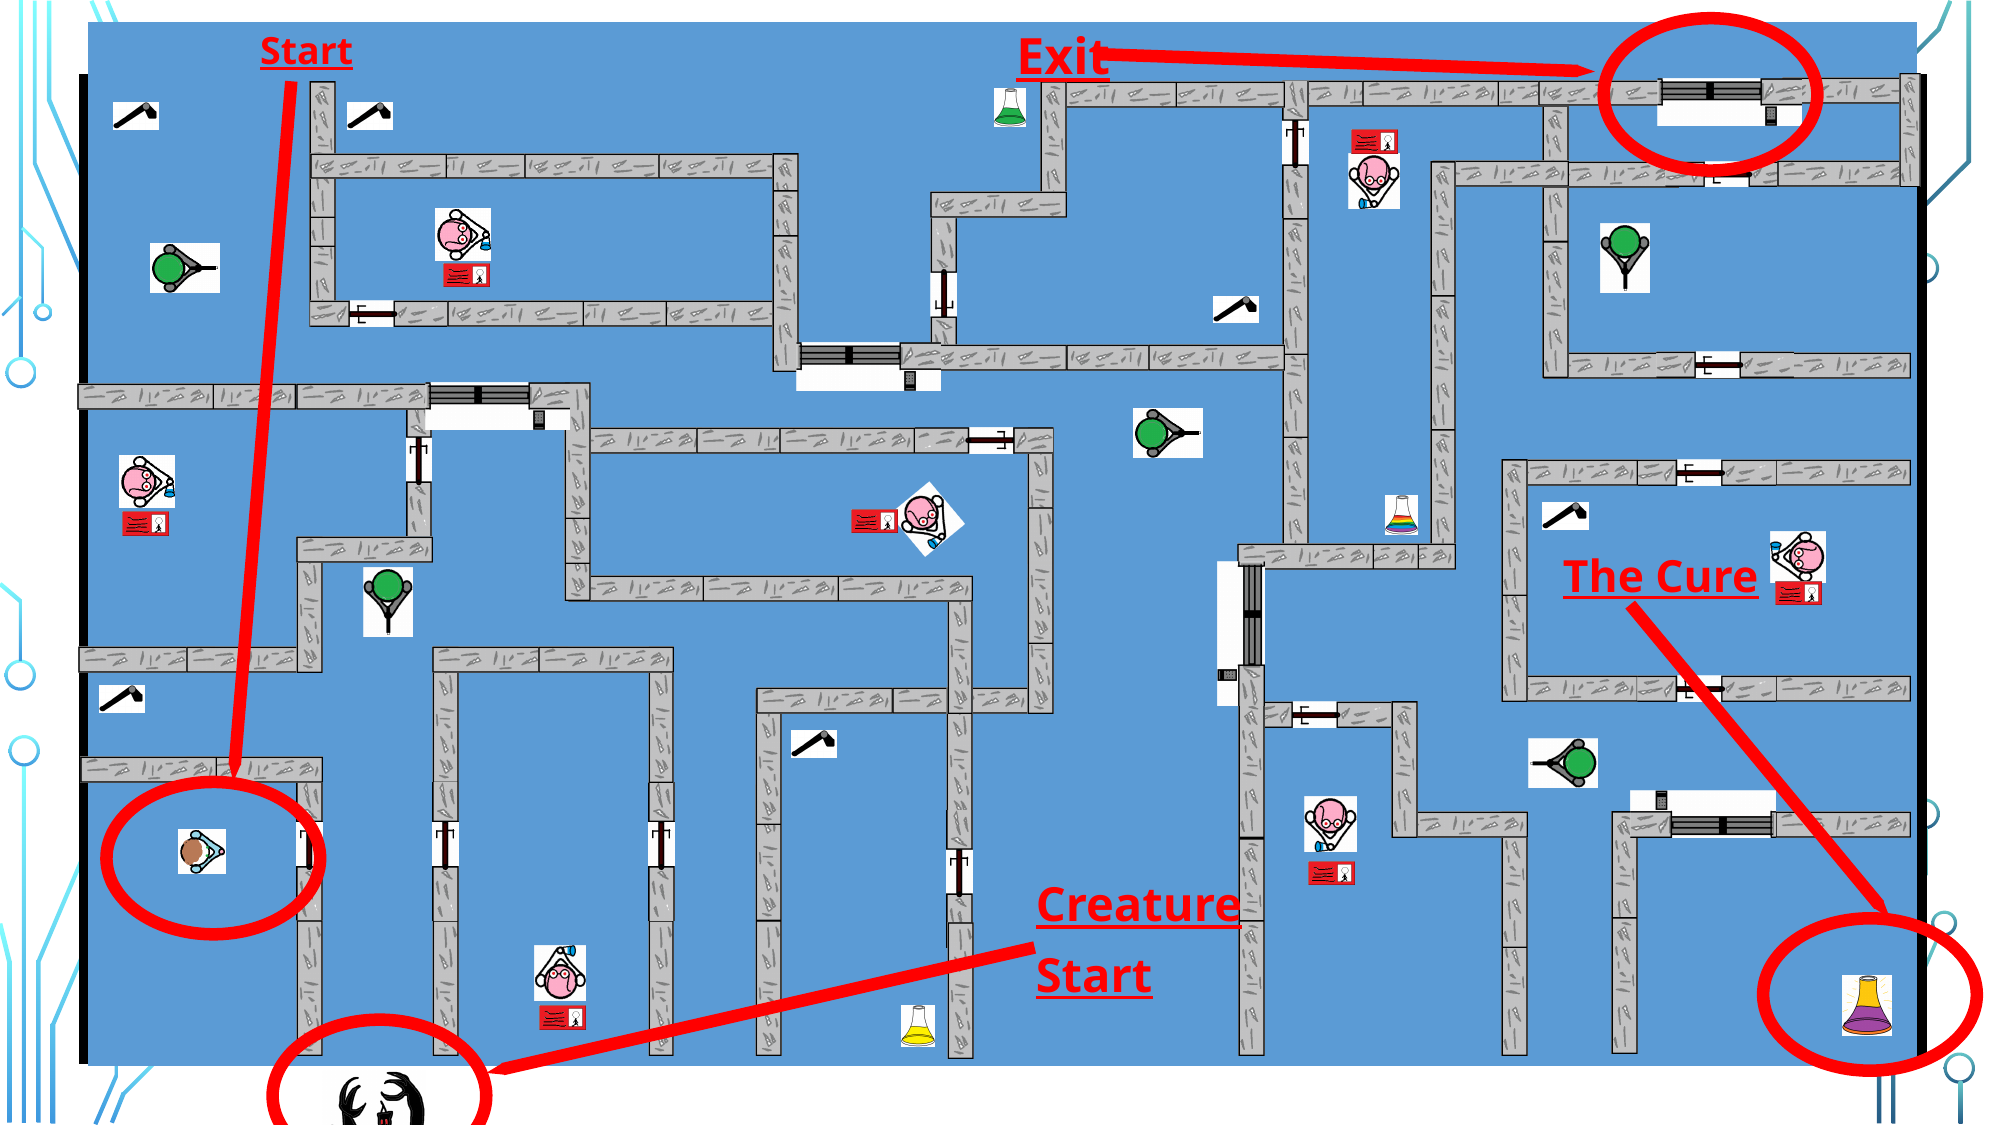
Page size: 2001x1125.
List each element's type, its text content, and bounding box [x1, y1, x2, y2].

table_cell [820, 504, 881, 572]
table_cell [88, 998, 149, 1066]
table_cell [1002, 133, 1040, 191]
table_cell [1490, 187, 1542, 201]
table_cell [1246, 108, 1282, 133]
table_cell [454, 448, 515, 504]
table_cell [1368, 256, 1429, 325]
table_cell [1795, 325, 1856, 352]
table_cell [637, 454, 698, 504]
table_cell [1265, 728, 1307, 751]
picture [78, 646, 238, 673]
table_cell [1246, 256, 1282, 325]
table_cell [1307, 874, 1368, 943]
table_cell [674, 751, 698, 819]
table_cell [210, 673, 235, 695]
table_cell [263, 448, 271, 504]
table_cell [1124, 380, 1185, 448]
table_header [576, 22, 637, 77]
table_cell [454, 572, 515, 627]
table_cell [1246, 380, 1282, 448]
table_cell [393, 410, 406, 448]
table_cell [1429, 107, 1490, 133]
table_cell [210, 410, 257, 448]
table_cell [271, 751, 332, 819]
table_cell [1002, 325, 1063, 344]
table_cell [1124, 1015, 1185, 1066]
picture [119, 456, 175, 508]
table_cell [1795, 751, 1856, 811]
table_cell [1124, 108, 1185, 133]
table_cell [576, 627, 637, 646]
table_cell [149, 133, 210, 201]
table_cell [323, 819, 332, 874]
table_cell [576, 943, 637, 998]
table_cell [942, 874, 946, 943]
table_cell [88, 695, 149, 751]
table_cell [1246, 998, 1307, 1066]
table_cell [1569, 201, 1612, 256]
table_cell [1770, 998, 1795, 1040]
table_cell [637, 77, 698, 133]
table_cell [1569, 256, 1612, 325]
table_cell [332, 327, 393, 380]
table_cell [515, 627, 576, 646]
table_cell [942, 819, 946, 874]
table_cell [1265, 819, 1307, 874]
table_cell [1456, 325, 1490, 380]
table_cell [1368, 751, 1391, 819]
table_cell [973, 751, 1002, 819]
table_cell [1612, 137, 1642, 161]
table_cell [1124, 256, 1185, 325]
table_cell [1795, 256, 1856, 325]
table_cell [576, 77, 637, 133]
table_cell [336, 256, 393, 300]
table_cell [79, 177, 85, 190]
table_cell [253, 572, 271, 627]
table_cell [759, 602, 820, 627]
table_cell [515, 695, 576, 751]
table_cell [454, 430, 515, 448]
table_cell [459, 673, 515, 695]
table_cell [336, 179, 393, 201]
table_cell [1734, 874, 1795, 943]
table_cell [515, 998, 576, 1059]
table_cell [1612, 504, 1673, 525]
table_cell [1309, 256, 1368, 325]
table_cell [459, 998, 515, 1066]
table_cell [1456, 256, 1490, 325]
table_cell [1246, 201, 1282, 256]
table_cell [576, 602, 637, 627]
table_cell [1002, 504, 1027, 572]
table_cell [1802, 104, 1809, 121]
table_cell [957, 256, 1002, 325]
table_cell [88, 504, 149, 572]
table_cell [1124, 325, 1185, 344]
table_cell [637, 380, 698, 427]
table_cell [393, 504, 406, 536]
table_cell [149, 504, 210, 572]
table_cell [1418, 751, 1429, 811]
table_cell [393, 327, 454, 380]
table_cell [1246, 371, 1282, 380]
table_header [1246, 66, 1307, 77]
table_cell [1795, 702, 1856, 751]
table_cell [1309, 107, 1368, 133]
table_cell [576, 133, 637, 153]
table_cell [149, 448, 210, 504]
table_cell [1307, 943, 1368, 998]
table_cell [1612, 448, 1673, 459]
table_cell [1490, 751, 1551, 819]
table_cell [393, 1027, 454, 1066]
table_cell [1734, 486, 1795, 504]
table_cell [1628, 133, 1673, 158]
table_cell [1778, 627, 1795, 675]
table_header [149, 22, 210, 77]
table_cell [515, 673, 576, 695]
table_cell [881, 874, 942, 943]
picture [236, 757, 323, 835]
table_cell [210, 627, 239, 646]
table_header [515, 22, 576, 77]
text_box The Cure [1547, 525, 1778, 686]
table_cell [1307, 751, 1368, 819]
table_cell [1429, 998, 1490, 1066]
table_header [1429, 73, 1490, 77]
table_cell [210, 930, 271, 943]
table_cell [1368, 380, 1429, 448]
table_cell [332, 410, 393, 448]
table_cell [1795, 187, 1856, 201]
table_cell [1673, 751, 1734, 790]
table_header [698, 22, 759, 77]
table_cell [1456, 380, 1490, 448]
table_cell [1309, 133, 1351, 201]
table_header [1307, 68, 1368, 77]
table_cell [336, 201, 393, 256]
picture [432, 646, 675, 1036]
table_cell [674, 943, 698, 998]
table_header [1307, 22, 1368, 57]
picture [347, 102, 393, 130]
table_cell [1307, 819, 1368, 874]
table_cell [454, 179, 515, 201]
table_cell [759, 454, 820, 504]
table_cell [393, 77, 454, 133]
text_box [1917, 187, 1921, 920]
table_cell [1612, 486, 1673, 504]
table_cell [1795, 448, 1856, 459]
table_cell [881, 714, 942, 751]
picture [296, 820, 313, 896]
table_cell [1638, 943, 1673, 998]
table_cell [759, 133, 820, 201]
table_cell [1054, 504, 1063, 572]
table_cell [332, 695, 393, 751]
table_cell [1856, 819, 1917, 874]
table_cell [1804, 926, 1856, 943]
table_cell [515, 448, 564, 504]
table_cell [759, 627, 820, 687]
table_cell [698, 751, 755, 819]
table_cell [271, 802, 295, 819]
table_cell [637, 504, 698, 572]
table_cell [149, 927, 210, 943]
table_cell [759, 1004, 820, 1066]
table_cell [881, 504, 900, 509]
table_header [1614, 30, 1673, 77]
table_header [1673, 25, 1734, 77]
table_cell [1856, 187, 1917, 201]
table_cell [515, 751, 576, 819]
table_cell [698, 943, 755, 998]
table_cell [271, 201, 275, 238]
table_cell [1589, 504, 1612, 525]
table_cell [698, 77, 759, 133]
table_cell [591, 454, 637, 504]
picture [99, 685, 145, 713]
table_cell [1856, 201, 1917, 256]
table_cell [973, 627, 1002, 687]
table_cell [637, 819, 648, 874]
table_cell [88, 943, 149, 998]
table_cell [1673, 943, 1734, 998]
table_cell [881, 976, 942, 998]
table_cell [454, 133, 515, 153]
table_cell [1734, 504, 1795, 531]
table_header [759, 22, 820, 77]
picture [1501, 459, 1911, 702]
picture [432, 1037, 459, 1057]
table_cell [576, 874, 637, 943]
table_cell [1490, 627, 1501, 695]
table_cell [1778, 605, 1795, 627]
table_cell [942, 454, 1002, 504]
table_cell [1734, 943, 1780, 998]
table_cell [820, 874, 881, 943]
table_cell [782, 819, 820, 874]
table_cell [88, 201, 149, 256]
table_cell [1185, 371, 1246, 380]
table_cell [149, 783, 163, 789]
table_cell [1734, 751, 1774, 790]
table_cell [1490, 201, 1542, 256]
table_header [942, 22, 1001, 77]
table_cell [1124, 751, 1185, 819]
table_cell [1002, 380, 1063, 448]
table_cell [698, 380, 759, 427]
table_header [637, 22, 698, 77]
table_cell [820, 133, 881, 201]
table_cell [942, 133, 1002, 191]
table_cell [799, 325, 820, 342]
table_cell [675, 819, 698, 874]
table_cell [782, 714, 820, 751]
text_box Creature Start [1020, 857, 1268, 1015]
table_cell [820, 714, 881, 751]
table_cell [1063, 572, 1124, 627]
table_cell [88, 448, 149, 504]
table_cell [1124, 133, 1185, 201]
table_cell [1265, 572, 1307, 627]
table_cell [1456, 448, 1490, 504]
table_cell [149, 751, 210, 756]
list Exit [1001, 0, 1136, 110]
table_cell [698, 819, 755, 874]
picture [1348, 129, 1400, 209]
table_cell [1856, 448, 1917, 504]
table_cell [1856, 925, 1917, 943]
table_cell [881, 454, 942, 504]
table_cell [88, 627, 149, 646]
table_cell [576, 998, 637, 1045]
table_cell [759, 327, 796, 380]
table_cell [413, 572, 454, 627]
table_cell [515, 327, 576, 380]
table_cell [820, 998, 881, 1066]
picture [80, 757, 231, 783]
table_cell [1528, 819, 1551, 874]
table_cell [698, 327, 759, 380]
table_cell [1863, 874, 1917, 919]
table_cell [88, 874, 149, 943]
table_cell [881, 201, 930, 256]
table_header [1368, 70, 1429, 77]
table_cell [284, 201, 309, 256]
table_cell [149, 256, 210, 325]
table_cell [393, 819, 432, 874]
table_cell [1528, 943, 1551, 998]
table_cell [149, 673, 210, 695]
table_cell [323, 874, 332, 943]
table_cell [881, 526, 942, 572]
table_cell [88, 673, 149, 695]
table_cell [1185, 627, 1217, 695]
picture [755, 1012, 782, 1056]
table_cell [1673, 126, 1734, 133]
table_cell [1002, 454, 1027, 504]
table_cell [1734, 741, 1742, 751]
table_cell [820, 943, 881, 989]
table_cell [271, 874, 296, 914]
table_cell [258, 504, 271, 572]
table_cell [1856, 751, 1917, 819]
table_cell [210, 133, 271, 201]
table_cell [515, 133, 576, 153]
table_cell [1795, 486, 1856, 504]
table_cell [1673, 187, 1734, 201]
table_cell [1856, 504, 1917, 572]
table_cell [1368, 325, 1429, 380]
table_cell [820, 325, 881, 342]
picture [1308, 861, 1355, 885]
table_cell [974, 943, 1002, 954]
table_cell [1054, 448, 1063, 504]
picture [309, 73, 1921, 1056]
table_cell [1734, 201, 1795, 256]
table_cell [1063, 751, 1124, 819]
table_cell [271, 943, 296, 998]
table_cell [1795, 572, 1856, 627]
table_cell [1124, 572, 1185, 627]
table_cell [1063, 819, 1124, 857]
table_cell [1185, 751, 1238, 819]
table_cell [820, 751, 881, 819]
table_cell [393, 201, 454, 256]
table_cell [637, 751, 648, 819]
table_cell [1309, 325, 1368, 380]
table_cell [820, 201, 881, 256]
table_header [1612, 22, 1653, 52]
table_cell [942, 975, 947, 998]
table_cell [432, 448, 454, 504]
table_cell [1136, 77, 1185, 81]
table_cell [881, 133, 942, 201]
table_cell [116, 874, 149, 911]
table_cell [1528, 572, 1547, 627]
table_cell [149, 943, 210, 998]
table_cell [1368, 998, 1429, 1066]
table_header [1734, 27, 1795, 77]
table_cell [1429, 572, 1490, 627]
table_cell [1002, 958, 1020, 998]
table_cell [393, 943, 432, 998]
table_cell [210, 695, 234, 751]
table_cell [1551, 486, 1612, 504]
table_cell [1456, 187, 1490, 201]
table_cell [1002, 943, 1020, 948]
table_cell [942, 943, 947, 962]
picture [791, 731, 837, 758]
table_cell [432, 430, 454, 448]
picture [296, 881, 323, 1039]
table_cell [88, 325, 149, 380]
table_header [881, 22, 942, 77]
table_cell [1002, 218, 1063, 256]
table_cell [1268, 943, 1307, 998]
table_cell [1528, 874, 1551, 943]
table_cell [1429, 838, 1490, 874]
table_cell [210, 874, 271, 928]
table_cell [1490, 380, 1551, 448]
table_cell [674, 998, 698, 1023]
table_cell [1124, 201, 1185, 256]
table_cell [1265, 751, 1307, 819]
table_cell [515, 179, 576, 201]
table_cell [271, 627, 332, 695]
table_cell [1398, 133, 1429, 201]
table_cell [1307, 728, 1368, 751]
table_cell [576, 327, 637, 380]
table_cell [1309, 504, 1368, 543]
table_header [1551, 22, 1612, 77]
table_cell [210, 819, 271, 874]
table_cell [1368, 201, 1429, 256]
table_cell [336, 133, 393, 153]
table_cell [1063, 325, 1124, 344]
table_cell [1067, 133, 1124, 201]
table_cell [1307, 695, 1368, 701]
table_cell [1429, 504, 1490, 572]
table_cell [1734, 133, 1793, 161]
table_cell [393, 695, 432, 751]
table_cell [332, 1026, 393, 1066]
table_cell [1569, 106, 1609, 133]
table_cell [1490, 943, 1501, 998]
table_cell [759, 256, 772, 300]
table_cell [1673, 201, 1734, 256]
table_cell [78, 167, 84, 177]
table_cell [1795, 838, 1844, 874]
table_cell [1185, 504, 1246, 572]
table_cell [1429, 627, 1490, 695]
table_cell [1246, 133, 1282, 201]
table_cell [1795, 998, 1856, 1063]
table_cell [210, 77, 271, 133]
table_cell [454, 504, 515, 572]
table_cell [973, 714, 1002, 751]
table_cell [698, 998, 755, 1017]
table_cell [88, 751, 149, 756]
table_cell [1490, 838, 1501, 874]
table_cell [454, 1055, 469, 1066]
table_cell [698, 201, 759, 256]
table_cell [942, 572, 1002, 627]
table_cell [1002, 572, 1027, 627]
table_cell [1368, 819, 1429, 874]
table_cell [1063, 504, 1124, 572]
table_cell [332, 819, 393, 874]
table_cell [1185, 1015, 1246, 1066]
table_cell [637, 133, 698, 153]
table_cell [1528, 486, 1551, 504]
table_cell [1063, 371, 1124, 380]
table_cell [1124, 695, 1185, 751]
table_cell [1185, 108, 1246, 133]
table_cell [149, 627, 210, 646]
table_cell [1734, 702, 1795, 751]
picture [1707, 675, 1911, 702]
table_cell [1551, 448, 1612, 459]
table_cell [1490, 107, 1542, 133]
table_cell [1185, 325, 1246, 344]
table_cell [1673, 838, 1734, 874]
table_cell [271, 448, 332, 504]
table_cell [1185, 256, 1246, 325]
table_cell [393, 133, 454, 153]
picture [77, 383, 259, 410]
table_cell [1185, 380, 1246, 448]
table_cell [149, 77, 210, 133]
table_cell [637, 998, 648, 1031]
table_cell [273, 325, 332, 380]
table_cell [271, 410, 332, 448]
table_cell [1067, 110, 1124, 133]
table_cell [1307, 998, 1368, 1066]
table_cell [576, 201, 637, 256]
table_header [88, 22, 149, 77]
picture [1304, 797, 1357, 853]
table_cell [332, 563, 393, 572]
table_cell [393, 504, 454, 572]
table_cell [271, 572, 296, 627]
table_cell [1185, 77, 1246, 81]
table_cell [1368, 448, 1429, 504]
table_cell [942, 504, 1002, 572]
table_cell [759, 77, 820, 133]
table_cell [1551, 380, 1612, 448]
text_box [1917, 934, 1921, 1055]
table_cell [332, 504, 393, 536]
table_header [1136, 22, 1185, 50]
picture [1611, 790, 1814, 1054]
table_cell [576, 179, 637, 201]
table_cell [88, 133, 149, 201]
table_cell [1002, 874, 1020, 943]
table_cell [454, 327, 515, 380]
table_cell [1856, 325, 1917, 380]
table_cell [1054, 572, 1063, 627]
picture [539, 1006, 586, 1030]
table_cell [698, 256, 759, 300]
table_cell [1124, 504, 1185, 572]
table_cell [1795, 874, 1856, 932]
table_cell [1063, 380, 1124, 448]
table_header [1136, 62, 1185, 77]
table_cell [1268, 874, 1307, 943]
table_cell [393, 448, 406, 504]
table_cell [1063, 256, 1124, 325]
table_cell [942, 380, 1002, 427]
text_box Start [245, 6, 380, 116]
table_cell [271, 504, 332, 572]
table_cell [393, 627, 454, 695]
table_cell [1429, 874, 1490, 943]
picture [1778, 531, 1826, 605]
table_cell [271, 819, 296, 874]
table_header [1856, 22, 1917, 77]
table_cell [942, 602, 947, 627]
picture [113, 102, 159, 130]
table_cell [881, 943, 942, 975]
table_cell [1673, 504, 1734, 525]
table_cell [1368, 695, 1429, 751]
table_cell [1612, 256, 1673, 325]
table_cell [1856, 572, 1917, 627]
table_cell [149, 819, 210, 874]
table_cell [820, 627, 881, 687]
table_cell [1185, 819, 1238, 857]
table_cell [1368, 943, 1429, 998]
picture [994, 88, 1026, 127]
picture [1385, 495, 1418, 535]
table_cell [1734, 325, 1795, 352]
table_cell [881, 627, 942, 687]
table_cell [459, 819, 515, 874]
table_cell [1812, 104, 1856, 133]
table_cell [1720, 702, 1734, 718]
table_cell [881, 380, 942, 427]
table_cell [1002, 110, 1040, 133]
table_cell [820, 77, 881, 133]
table_cell [942, 77, 1002, 133]
table_cell [1246, 77, 1307, 81]
table_cell [1002, 627, 1027, 687]
table_cell [637, 673, 648, 695]
table_cell [78, 852, 85, 870]
table_cell [149, 201, 210, 256]
table_header [1246, 22, 1307, 55]
table_cell [149, 998, 210, 1066]
table_cell [1569, 325, 1612, 352]
table_cell [698, 179, 759, 201]
table_cell [515, 874, 576, 943]
table_cell [1368, 107, 1429, 133]
table_cell [459, 874, 515, 943]
table_cell [1612, 325, 1673, 352]
table_cell [637, 602, 698, 627]
table_cell [149, 789, 210, 819]
table_cell [1185, 448, 1246, 504]
table_cell [1309, 201, 1368, 256]
table_cell [1185, 133, 1246, 201]
picture [947, 969, 974, 1059]
table_cell [637, 179, 698, 201]
table_cell [393, 998, 432, 1022]
table_header [454, 22, 515, 77]
table_cell [210, 504, 249, 572]
table_cell [1368, 627, 1429, 695]
table_cell [251, 627, 271, 646]
table_cell [1002, 695, 1063, 751]
table_cell [1612, 201, 1673, 256]
table_cell [1551, 998, 1612, 1066]
table_cell [782, 874, 820, 943]
table_cell [1490, 695, 1551, 751]
table_cell [1795, 201, 1856, 256]
table_cell [942, 998, 1002, 1066]
picture [363, 567, 413, 637]
table_cell [942, 371, 1002, 380]
table_cell [1551, 874, 1611, 943]
table_cell [149, 695, 210, 751]
table_cell [1429, 695, 1490, 751]
table_cell [820, 454, 881, 504]
table_cell [1856, 998, 1917, 1064]
table_cell [393, 256, 454, 300]
table_cell [1638, 838, 1673, 874]
picture [1811, 811, 1911, 838]
table_cell [1002, 371, 1063, 380]
table_cell [515, 504, 564, 572]
table_cell [113, 819, 149, 874]
table_cell [637, 327, 698, 380]
table_cell [1795, 504, 1856, 572]
picture [1528, 738, 1598, 788]
table_cell [88, 77, 149, 133]
table_cell [210, 998, 271, 1066]
table_cell [1551, 751, 1612, 819]
table_cell [210, 448, 254, 504]
table_cell [149, 410, 210, 448]
table_cell [332, 998, 393, 1020]
table_cell [1795, 627, 1856, 675]
table_cell [1246, 448, 1282, 504]
table_cell [271, 695, 332, 751]
table_cell [1856, 695, 1917, 751]
table_cell [1551, 819, 1611, 874]
table_cell [1265, 695, 1307, 701]
table_cell [549, 1060, 576, 1066]
table_cell [1856, 133, 1899, 160]
picture [150, 244, 220, 293]
table_cell [1002, 751, 1063, 819]
picture [1238, 1015, 1265, 1057]
table_cell [1638, 874, 1673, 943]
table_cell [1124, 448, 1185, 504]
table_cell [1673, 133, 1734, 161]
table_cell [290, 1035, 332, 1066]
table_cell [1734, 256, 1795, 325]
table_header [1795, 58, 1807, 77]
table_cell [1309, 448, 1368, 504]
table_cell [210, 256, 270, 325]
table_cell [820, 391, 881, 427]
table_cell [698, 602, 759, 627]
table_cell [1673, 448, 1734, 459]
table_cell [1612, 998, 1673, 1066]
picture [297, 1039, 323, 1057]
table_cell [1265, 627, 1307, 695]
table_cell [1002, 256, 1063, 325]
table_cell [332, 448, 393, 504]
table_cell [1002, 819, 1063, 874]
table_cell [1490, 504, 1501, 572]
table_cell [759, 380, 820, 427]
table_cell [242, 751, 271, 756]
table_cell [576, 256, 637, 300]
table_cell [1856, 943, 1917, 998]
table_cell [1734, 187, 1795, 201]
table_cell [393, 874, 432, 943]
table_cell [454, 627, 515, 646]
table_cell [271, 998, 296, 1066]
table_cell [323, 572, 332, 627]
table_cell [149, 325, 210, 380]
picture [1136, 80, 1598, 218]
table_cell [782, 751, 820, 819]
table_cell [271, 116, 282, 133]
table_cell [1528, 504, 1547, 572]
table_cell [1124, 371, 1185, 380]
table_cell [515, 430, 564, 448]
picture [1213, 296, 1259, 324]
table_cell [247, 673, 271, 695]
table_cell [576, 380, 637, 427]
table_cell [1490, 998, 1551, 1066]
table_cell [1368, 504, 1429, 543]
picture [322, 1070, 426, 1125]
table_header [820, 22, 881, 77]
table_cell [637, 256, 698, 300]
table_cell [881, 998, 942, 1066]
table_cell [881, 751, 942, 819]
table_cell [88, 819, 113, 874]
table_cell [1795, 133, 1856, 160]
table_cell [674, 874, 698, 943]
table_cell [957, 325, 1002, 344]
table_cell [1795, 1057, 1811, 1066]
table_cell [1063, 201, 1124, 256]
table_cell [88, 783, 149, 819]
table_cell [1307, 627, 1368, 695]
table_cell [132, 806, 149, 819]
table_cell [1612, 751, 1673, 811]
table_cell [1795, 380, 1856, 448]
table_cell [1551, 943, 1611, 998]
table_cell [1612, 380, 1673, 448]
table_cell [393, 751, 432, 819]
table_cell [698, 627, 759, 695]
table_cell [637, 874, 648, 943]
table_cell [210, 201, 271, 256]
table_cell [1734, 838, 1795, 874]
table_cell [1776, 792, 1792, 811]
picture [1610, 77, 1811, 126]
picture [122, 511, 169, 536]
table_header [1185, 22, 1246, 53]
table_cell [294, 116, 309, 133]
table_cell [957, 218, 1002, 256]
table_cell [799, 256, 820, 325]
table_header [1185, 64, 1246, 77]
table_cell [1528, 627, 1547, 675]
table_cell [973, 819, 1002, 874]
table_cell [881, 77, 942, 133]
table_cell [1612, 188, 1673, 201]
table_header [1429, 22, 1490, 61]
table_cell [1673, 702, 1734, 751]
table_cell [637, 943, 648, 998]
table_cell [1612, 106, 1673, 133]
table_cell [820, 602, 881, 627]
table_cell [1673, 325, 1734, 351]
table_cell [1795, 943, 1856, 998]
table_cell [1761, 751, 1795, 792]
table_cell [637, 1032, 698, 1066]
picture [178, 829, 226, 874]
table_cell [149, 572, 210, 627]
table_cell [323, 943, 332, 998]
table_cell [698, 133, 759, 153]
table_cell [1734, 126, 1795, 133]
table_cell [1770, 949, 1795, 998]
table_cell [1833, 838, 1856, 866]
table_cell [820, 256, 881, 325]
table_cell [323, 563, 332, 572]
table_cell [576, 819, 637, 874]
table_cell [1246, 325, 1282, 344]
table_cell [847, 990, 881, 998]
table_cell [1490, 325, 1551, 380]
table_cell [210, 751, 229, 756]
table_cell [1856, 889, 1878, 912]
table_cell [881, 256, 930, 325]
table_header [1490, 22, 1551, 63]
table_cell [454, 201, 515, 256]
table_cell [1673, 380, 1734, 448]
table_cell [332, 572, 363, 627]
table_cell [1368, 874, 1429, 943]
table_cell [88, 256, 149, 325]
table_cell [210, 572, 244, 627]
table_cell [515, 943, 576, 998]
table_cell [323, 998, 332, 1023]
table_cell [942, 627, 947, 687]
table_cell [576, 695, 637, 751]
table_cell [332, 627, 393, 695]
table_cell [1856, 256, 1917, 325]
table_cell [881, 325, 930, 342]
table_cell [637, 695, 648, 751]
table_cell [88, 572, 149, 627]
table_cell [881, 602, 942, 627]
table_cell [1673, 486, 1734, 504]
table_cell [336, 116, 393, 133]
table_cell [973, 874, 1002, 943]
table_cell [1734, 380, 1795, 448]
table_cell [881, 819, 942, 874]
picture [1542, 502, 1589, 530]
table_cell [271, 783, 296, 800]
table_cell [759, 201, 772, 256]
table_cell [1490, 133, 1542, 160]
table_cell [1063, 1015, 1124, 1066]
table_cell [210, 789, 271, 819]
table_cell [1673, 874, 1734, 943]
table_cell [278, 256, 309, 325]
table_cell [515, 572, 576, 627]
table_cell [1734, 998, 1795, 1066]
table_cell [1002, 998, 1063, 1066]
table_cell [1856, 380, 1917, 448]
table_cell [1673, 256, 1734, 325]
table_cell [288, 133, 309, 201]
table_cell [1307, 572, 1368, 627]
picture [1600, 223, 1650, 293]
table_cell [1781, 151, 1795, 160]
table_cell [1490, 874, 1501, 943]
table_cell [1063, 448, 1124, 504]
table_header [1795, 22, 1856, 77]
table_cell [942, 714, 946, 751]
table_cell [88, 410, 149, 448]
table_cell [1368, 728, 1391, 751]
table_cell [1309, 380, 1368, 448]
picture [648, 1037, 674, 1057]
table_cell [1612, 702, 1673, 751]
table_cell [1456, 201, 1490, 256]
table_cell [454, 77, 515, 133]
table_cell [1673, 998, 1734, 1066]
table_header [1768, 22, 1795, 38]
table_cell [1429, 943, 1490, 998]
table_cell [380, 77, 393, 102]
picture [534, 945, 586, 1001]
table_cell [799, 201, 820, 256]
table_cell [332, 943, 393, 998]
table_cell [1569, 133, 1612, 161]
table_cell [674, 695, 698, 751]
table_header [210, 22, 245, 77]
table_cell [698, 504, 759, 572]
table_cell [271, 916, 296, 943]
table_cell [1856, 627, 1917, 695]
table_cell [820, 819, 881, 874]
table_cell [576, 673, 637, 695]
table_cell [1368, 572, 1429, 627]
table_cell [1246, 504, 1282, 543]
table_cell [637, 201, 698, 256]
table_cell [576, 1046, 637, 1066]
table_cell [459, 751, 515, 819]
table_cell [698, 874, 755, 943]
table_cell [243, 695, 271, 751]
table_cell [698, 454, 759, 504]
table_cell [1429, 133, 1490, 201]
table_cell [1185, 572, 1217, 627]
table_cell [1551, 702, 1612, 751]
picture [249, 382, 1054, 1004]
table_cell [576, 751, 637, 819]
table_cell [149, 874, 210, 927]
table_cell [454, 256, 515, 300]
table_cell [637, 627, 698, 695]
table_cell [1734, 448, 1795, 459]
table_cell [459, 695, 515, 751]
table_cell [332, 874, 393, 943]
table_cell [1185, 695, 1238, 751]
table_header [380, 22, 393, 77]
table_cell [459, 943, 515, 998]
table_header [393, 22, 454, 77]
table_cell [759, 504, 820, 572]
table_cell [1185, 201, 1246, 256]
table_cell [942, 751, 946, 819]
table_cell [515, 819, 576, 874]
table_cell [1490, 448, 1551, 504]
table_cell [1054, 627, 1063, 695]
picture [1133, 408, 1203, 458]
table_cell [1124, 627, 1185, 695]
table_cell [591, 504, 637, 572]
table_cell [393, 179, 454, 201]
table_cell [782, 943, 820, 998]
table_cell [210, 325, 264, 380]
table_cell [1569, 188, 1612, 201]
picture [1842, 976, 1892, 1036]
table_cell [1490, 572, 1501, 627]
table_cell [974, 962, 1002, 998]
table_cell [1063, 627, 1124, 695]
table_header [1368, 22, 1429, 59]
table_cell [332, 751, 393, 819]
table_cell [759, 179, 772, 201]
table_cell [271, 133, 280, 201]
picture [901, 1006, 935, 1047]
table_cell [515, 201, 576, 256]
table_cell [1429, 751, 1490, 811]
table_cell [515, 77, 576, 133]
table_cell [515, 256, 576, 300]
table_cell [210, 943, 271, 998]
table_cell [1124, 819, 1185, 857]
table_cell [271, 627, 296, 646]
table_cell [698, 1019, 759, 1066]
table_cell [1856, 104, 1899, 133]
table_cell [1490, 256, 1542, 325]
table_cell [698, 695, 755, 751]
table_cell [1063, 695, 1124, 751]
